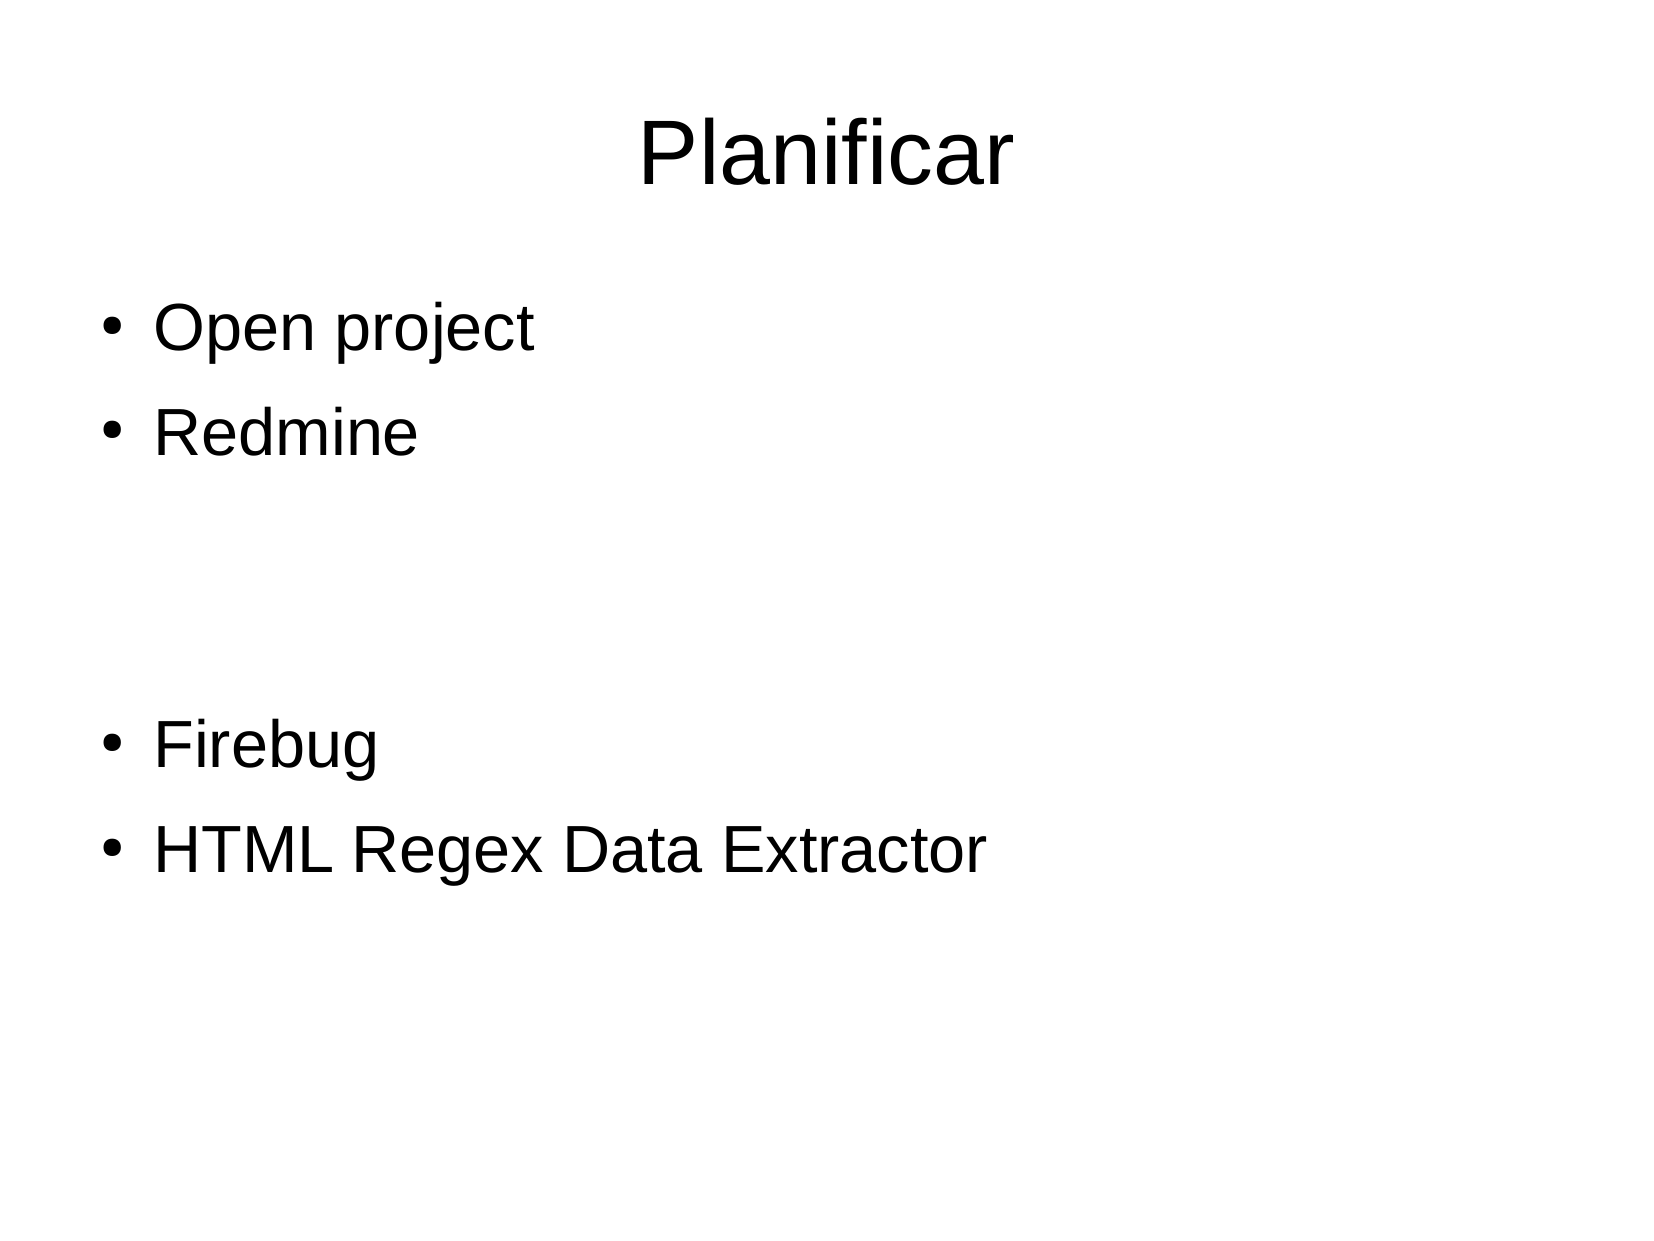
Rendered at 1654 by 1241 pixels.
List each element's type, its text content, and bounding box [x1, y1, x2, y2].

list Open project Redmine Firebug HTML Regex Data Extractor [82, 290, 1538, 1010]
title Planificar [82, 49, 1571, 257]
